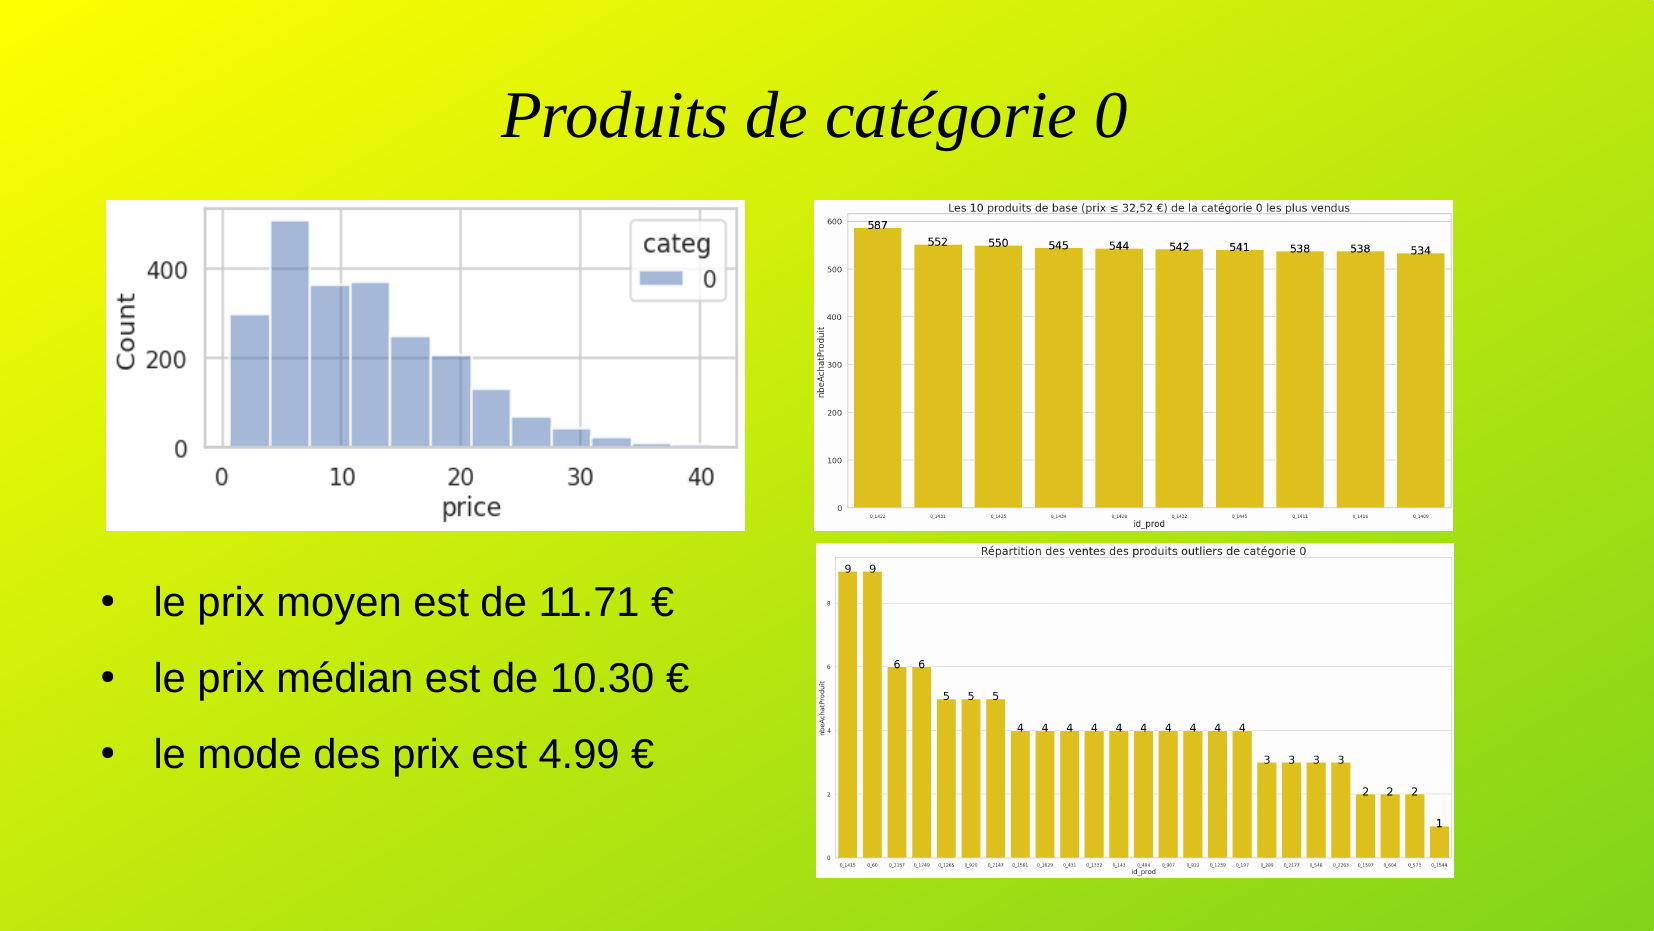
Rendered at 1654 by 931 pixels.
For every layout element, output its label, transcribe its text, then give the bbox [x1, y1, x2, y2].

picture [816, 543, 1454, 878]
picture [814, 200, 1453, 531]
picture [106, 200, 745, 531]
list le prix moyen est de 11.71 € le prix médian est de 10.30 € le mode des prix est 4.99 € [82, 578, 809, 836]
title Produits de catégorie 0 [82, 37, 1571, 193]
